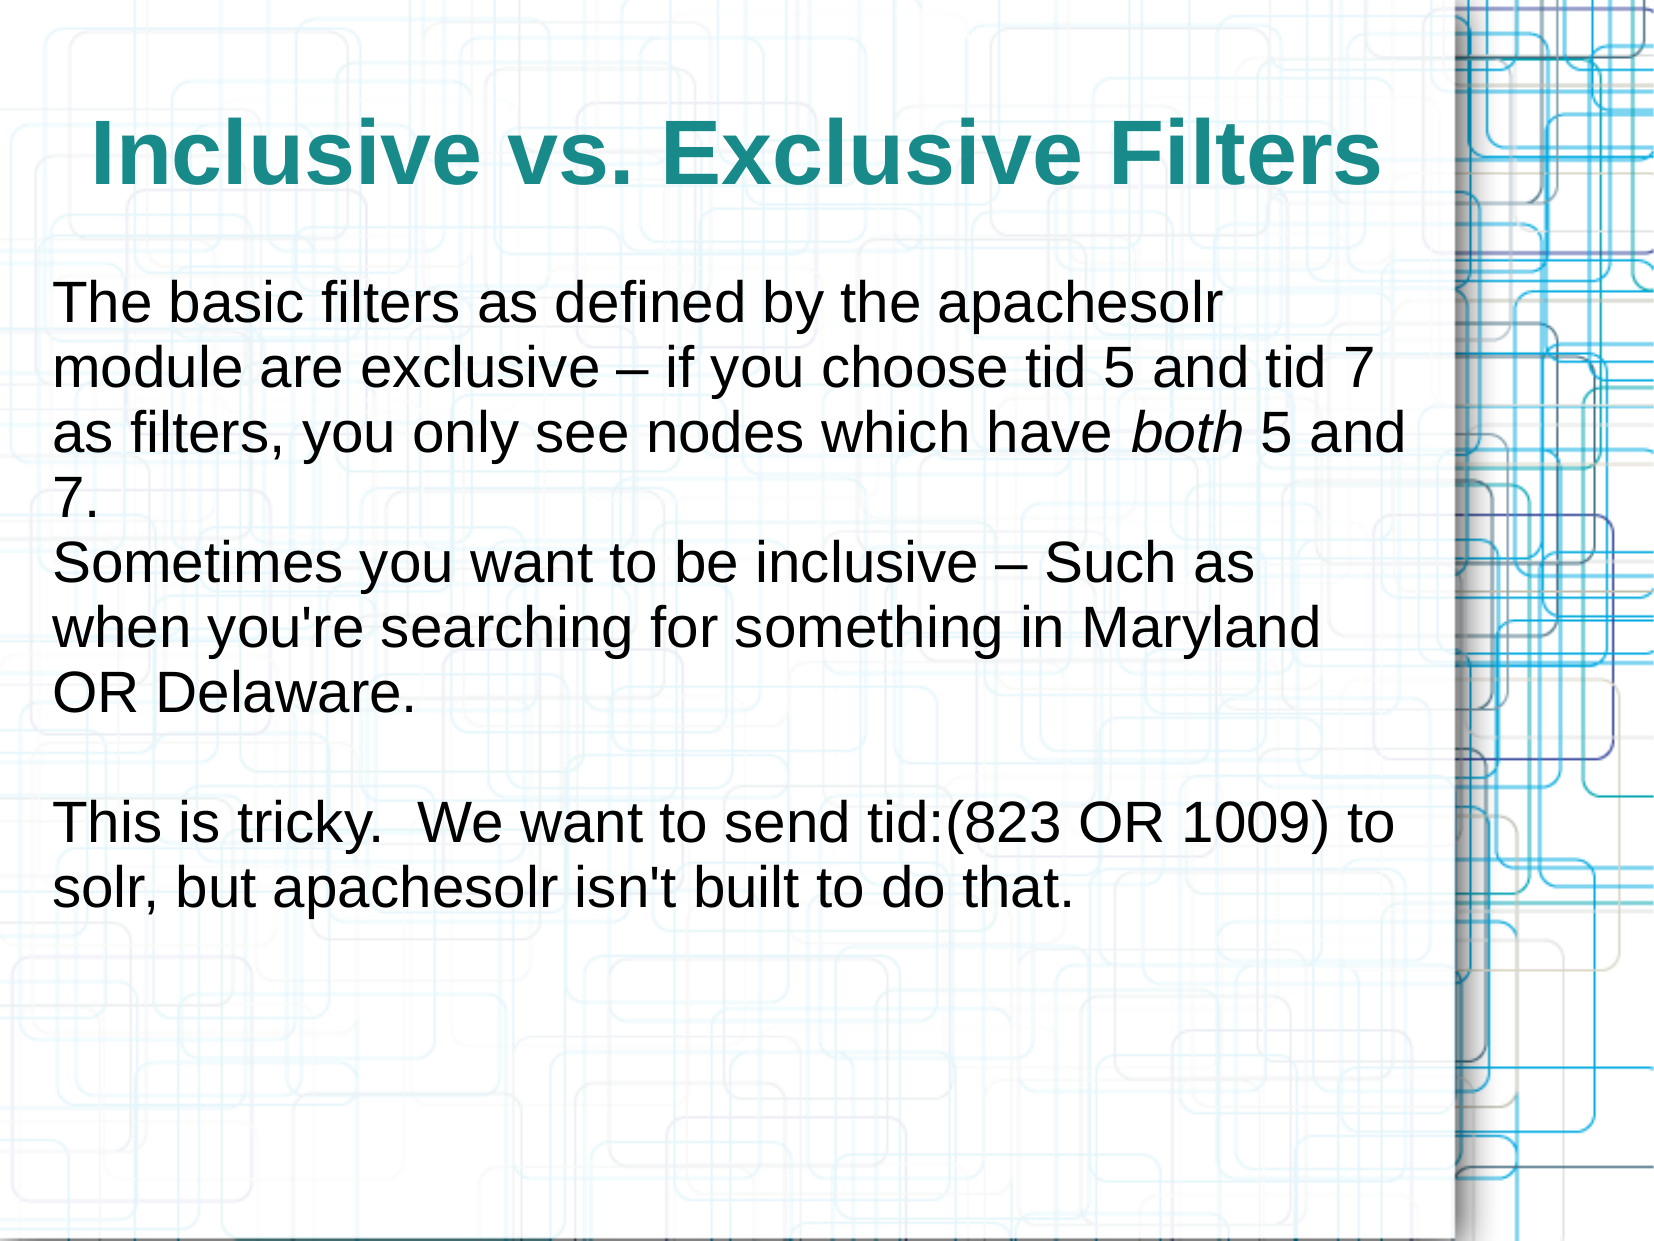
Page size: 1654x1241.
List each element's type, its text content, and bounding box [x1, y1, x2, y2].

title Inclusive vs. Exclusive Filters [59, 56, 1418, 250]
text_box The basic filters as defined by the apachesolr module are exclusive – if you choose tid 5 and tid 7 as filters, you only see nodes which have both 5 and 7. Sometimes you want to be inclusive – Such as when you're searching for something in Maryland OR Delaware. This is tricky. We want to send tid:(823 OR 1009) to solr, but apachesolr isn't built to do that. [37, 262, 1426, 926]
picture [0, 0, 1654, 1241]
